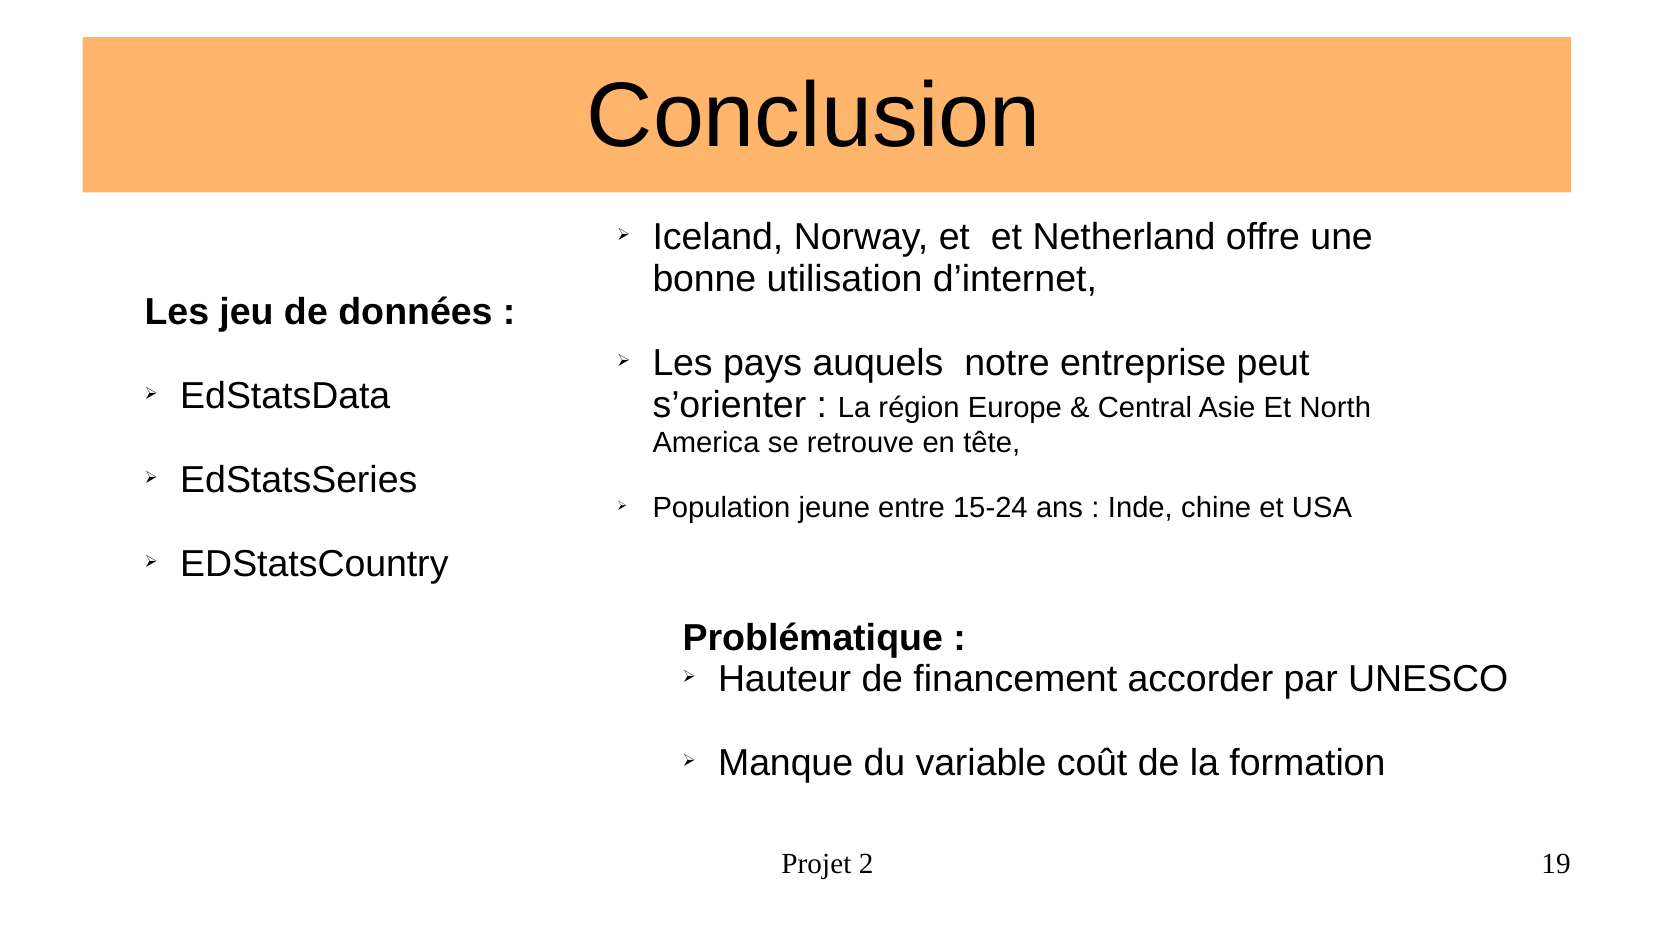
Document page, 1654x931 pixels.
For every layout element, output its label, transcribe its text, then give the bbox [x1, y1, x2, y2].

text_box Iceland, Norway, et et Netherland offre une bonne utilisation d’internet, Les pays auquels notre entreprise peut s’orienter : La région Europe & Central Asie Et North America se retrouve en tête, Population jeune entre 15-24 ans : Inde, chine et USA [602, 208, 1465, 532]
text_box Les jeu de données : EdStatsData EdStatsSeries EDStatsCountry [129, 283, 544, 677]
title Conclusion [82, 37, 1571, 193]
text_box Problématique : Hauteur de financement accorder par UNESCO Manque du variable coût de la formation [668, 608, 1526, 834]
